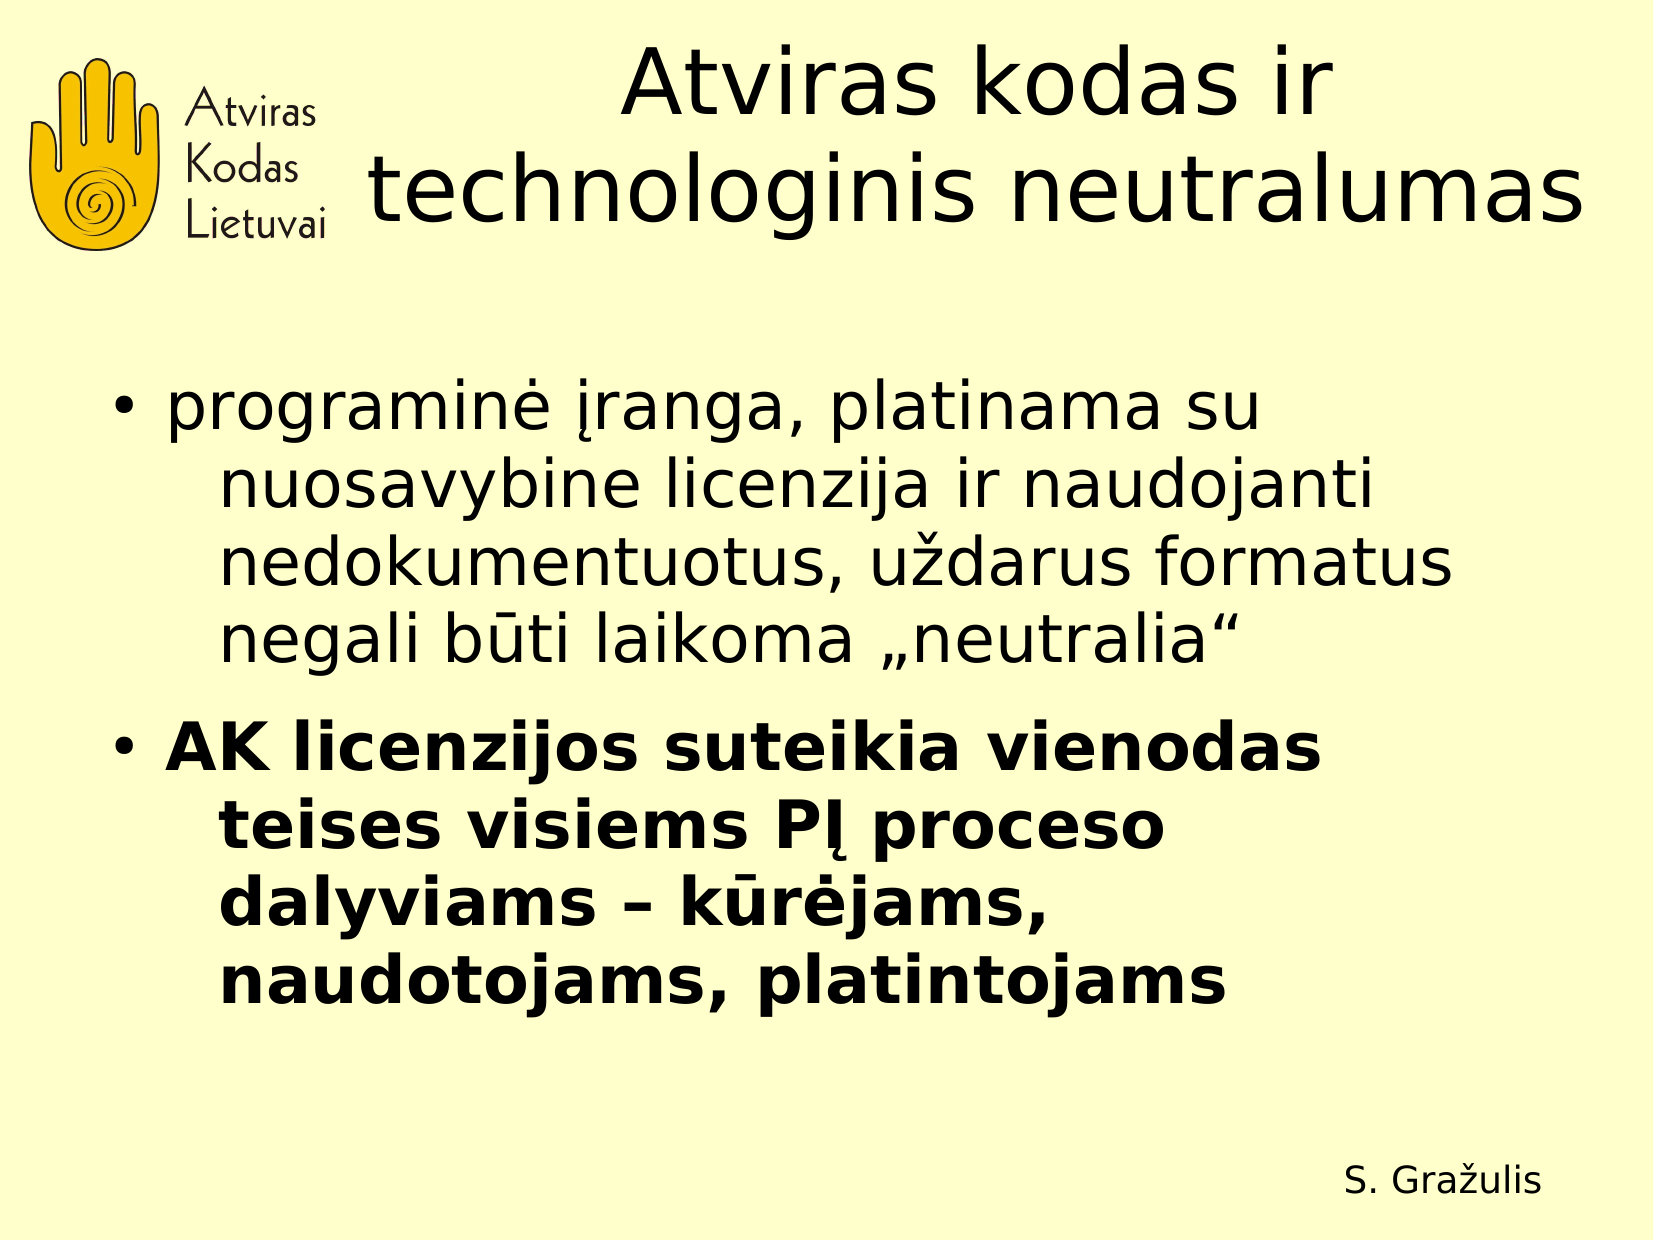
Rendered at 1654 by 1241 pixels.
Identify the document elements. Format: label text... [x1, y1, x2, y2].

title Atviras kodas ir technologinis neutralumas [354, 25, 1601, 249]
picture [29, 58, 325, 251]
list programinė įranga, platinama su nuosavybine licenzija ir naudojanti nedokumentuotus, uždarus formatus negali būti laikoma „neutralia“ AK licenzijos suteikia vienodas teises visiems PĮ proceso dalyviams – kūrėjams, naudotojams, platintojams [76, 367, 1565, 1123]
